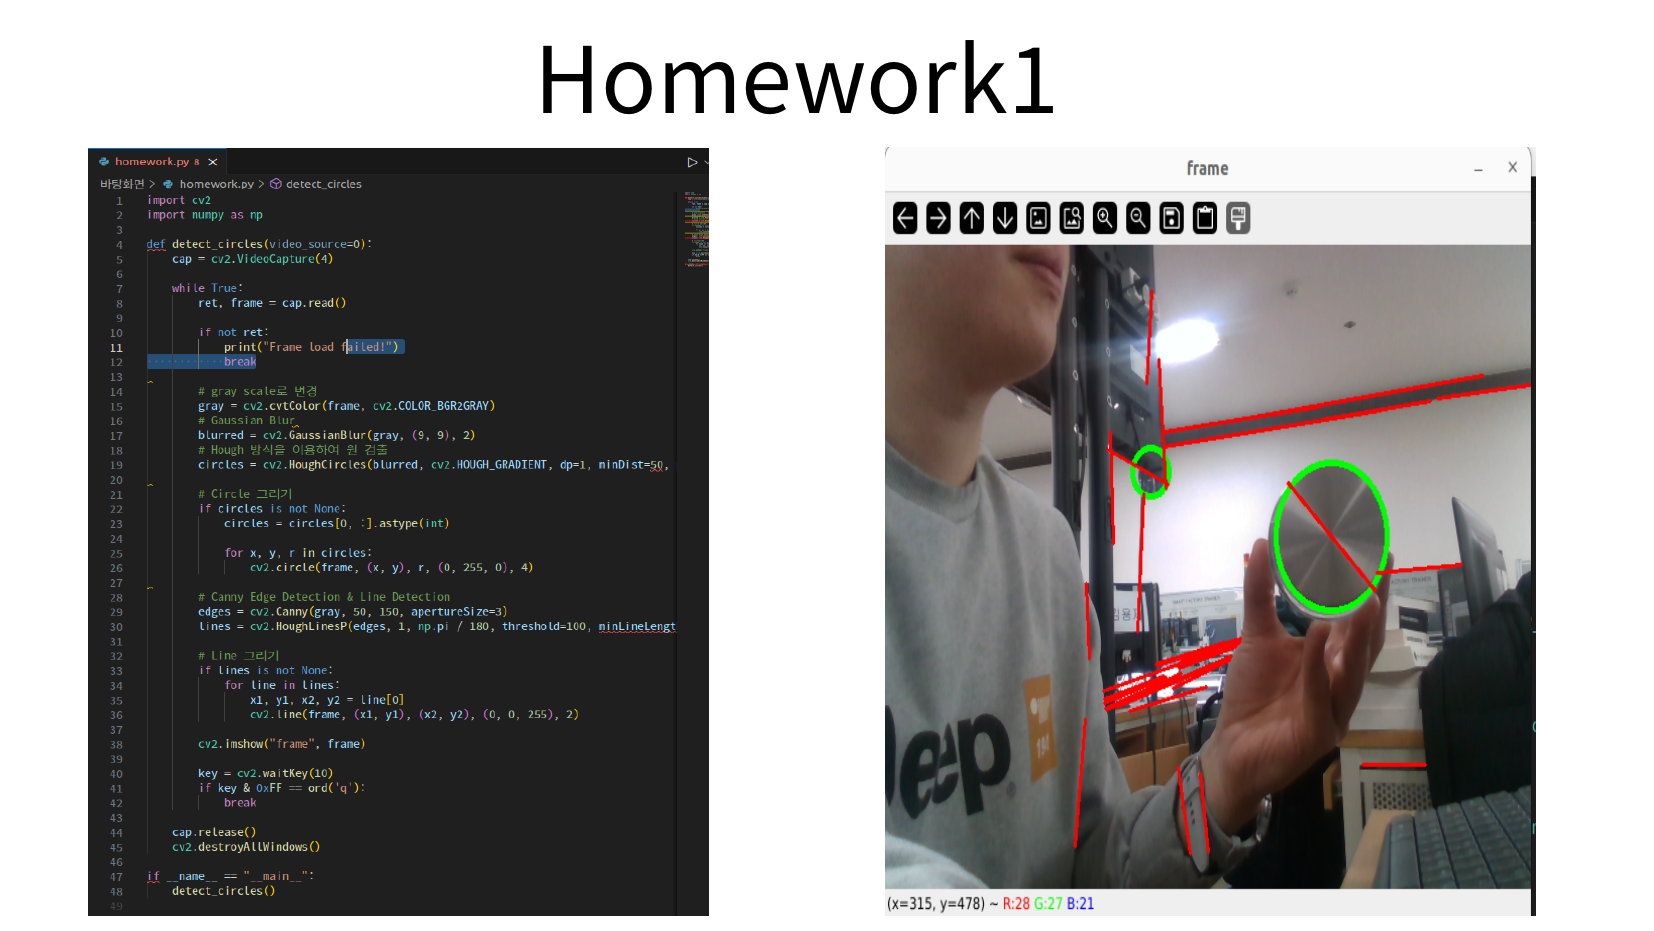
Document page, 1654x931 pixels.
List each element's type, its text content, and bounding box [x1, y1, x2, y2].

picture [885, 147, 1536, 916]
title Homework1 [59, 0, 1536, 148]
picture [88, 147, 709, 916]
